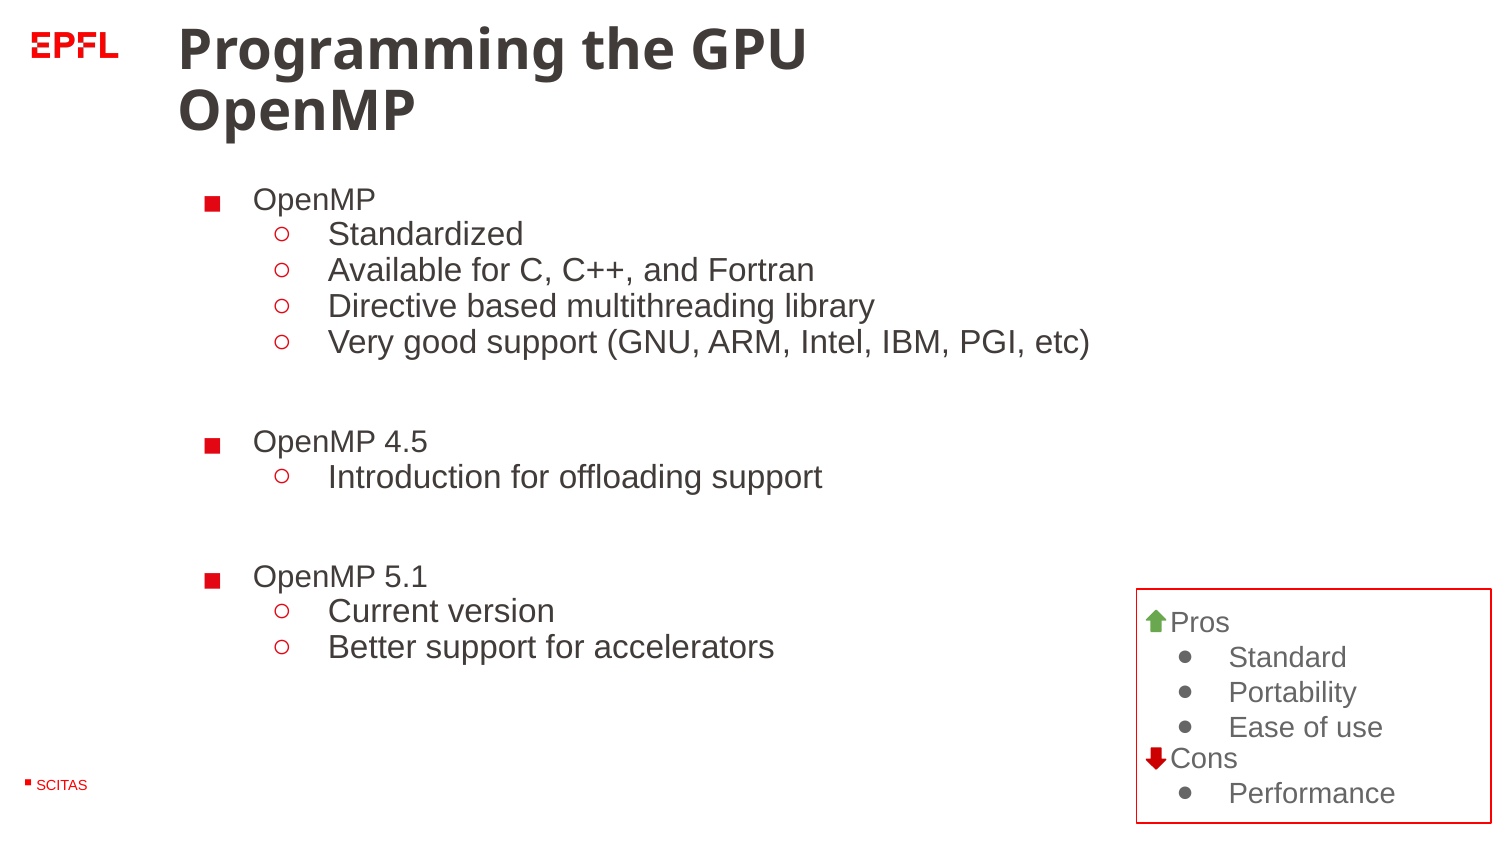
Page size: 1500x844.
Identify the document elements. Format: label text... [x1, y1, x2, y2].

text_box Pros Standard Portability Ease of use [1138, 588, 1500, 724]
text_box [1146, 610, 1166, 632]
title Programming the GPU OpenMP [148, 21, 1416, 198]
text_box [1146, 748, 1166, 769]
text_box Cons Performance [1138, 724, 1500, 825]
picture [21, 21, 129, 69]
list OpenMP Standardized Available for C, C++, and Fortran Directive based multithreading library Very good support (GNU, ARM, Intel, IBM, PGI, etc) OpenMP 4.5 Introduction for offloading support OpenMP 5.1 Current version Better support for accelerators [148, 198, 1416, 844]
